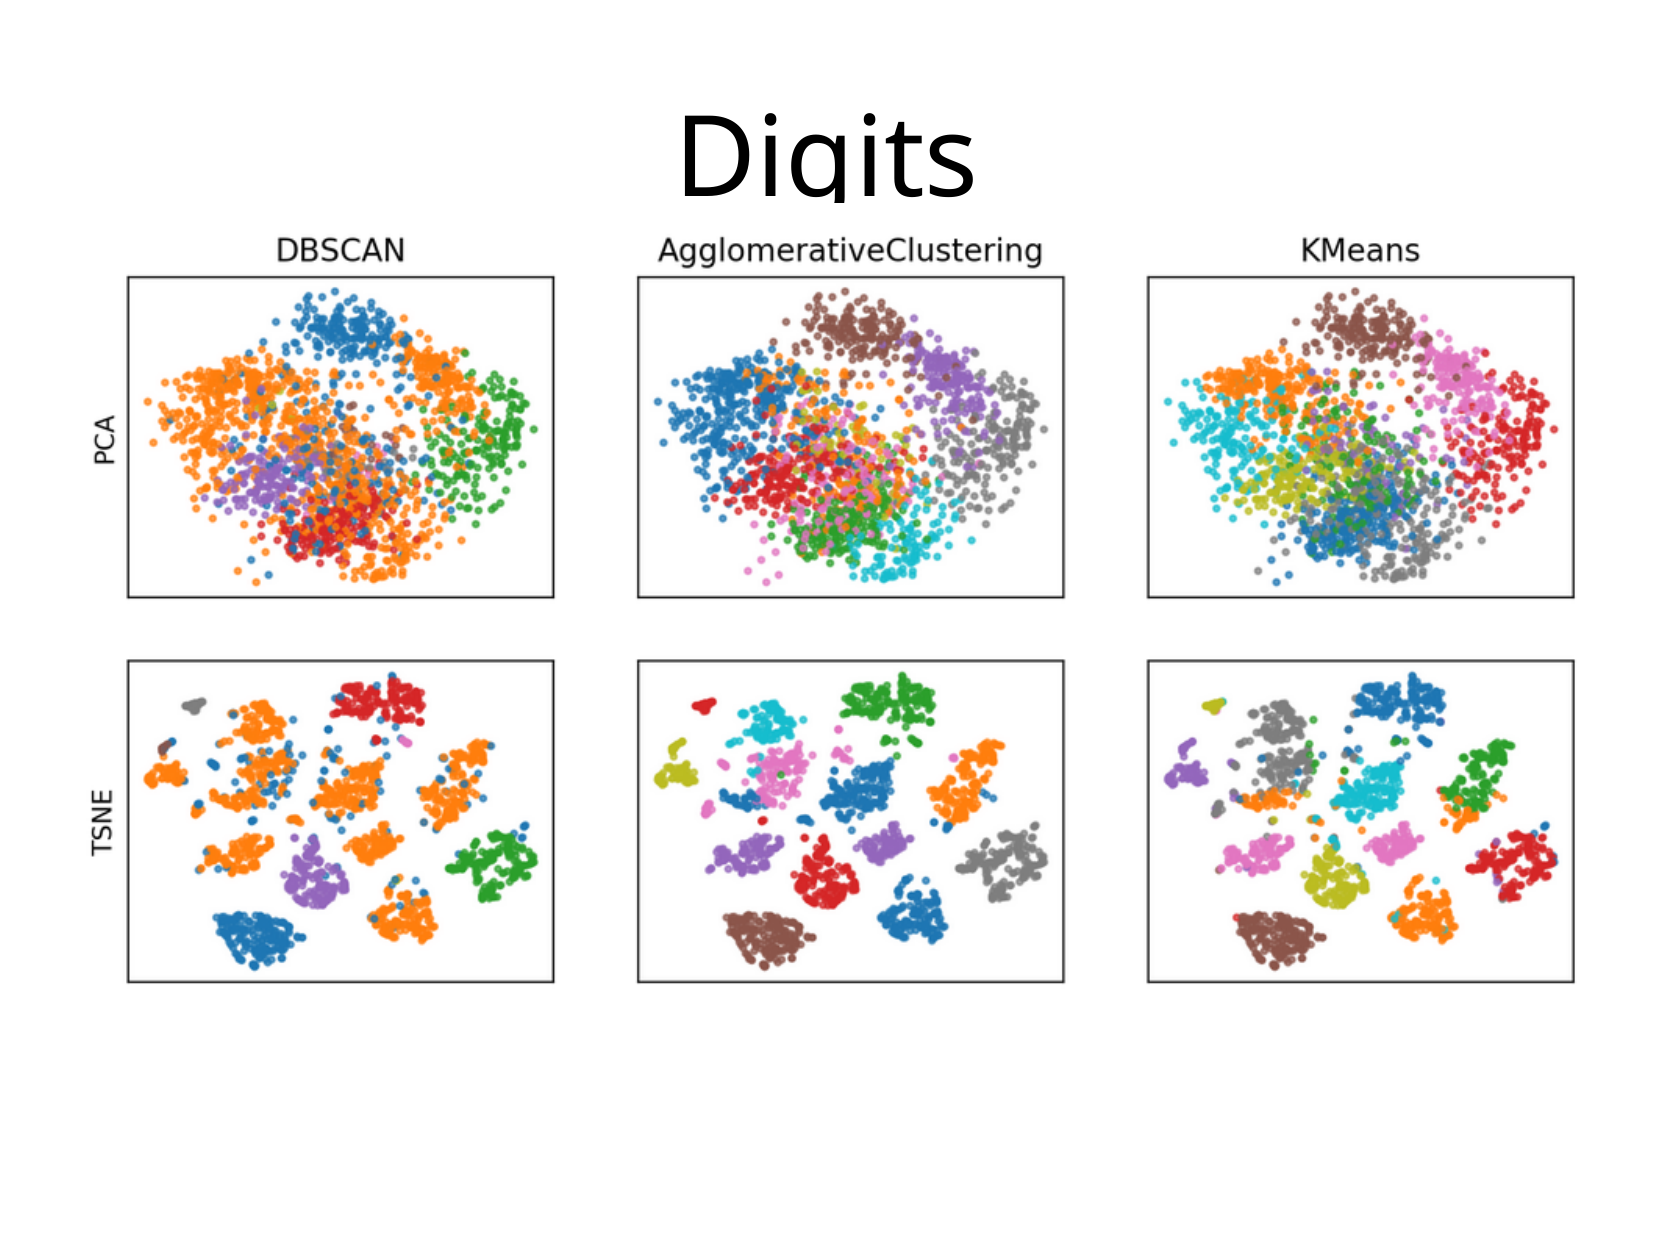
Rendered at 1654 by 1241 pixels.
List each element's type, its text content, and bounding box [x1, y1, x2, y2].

title Digits [82, 49, 1571, 203]
picture [75, 203, 1589, 1010]
